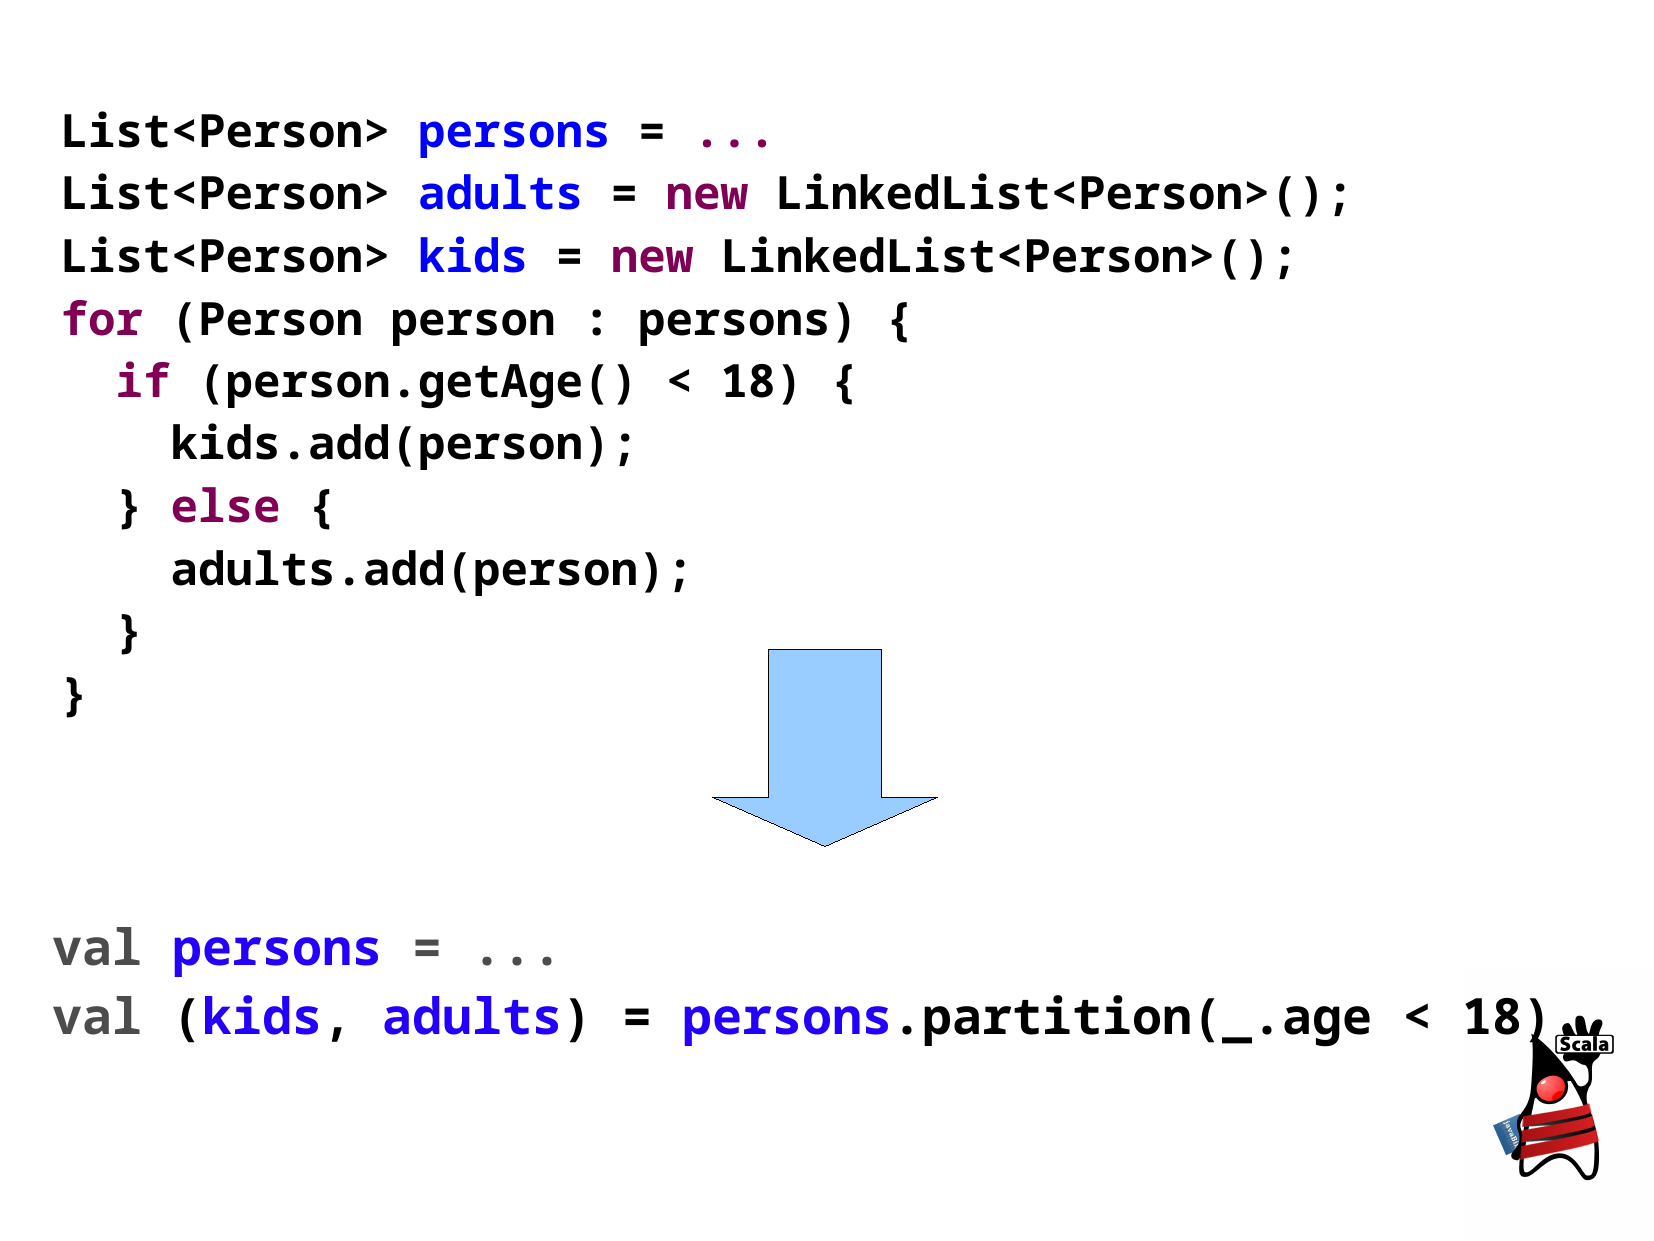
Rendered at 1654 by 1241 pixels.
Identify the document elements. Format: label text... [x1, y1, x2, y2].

picture [1502, 1025, 1512, 1029]
text_box [712, 649, 938, 847]
text_box val persons = ... val (kids, adults) = persons.partition(_.age < 18) [37, 905, 1568, 1025]
picture [1462, 969, 1654, 1241]
text_box List<Person> persons = ... List<Person> adults = new LinkedList<Person>(); List<Person> kids = new LinkedList<Person>(); for (Person person : persons) { if (person.getAge() < 18) { kids.add(person); } else { adults.add(person); } } [45, 28, 1654, 674]
